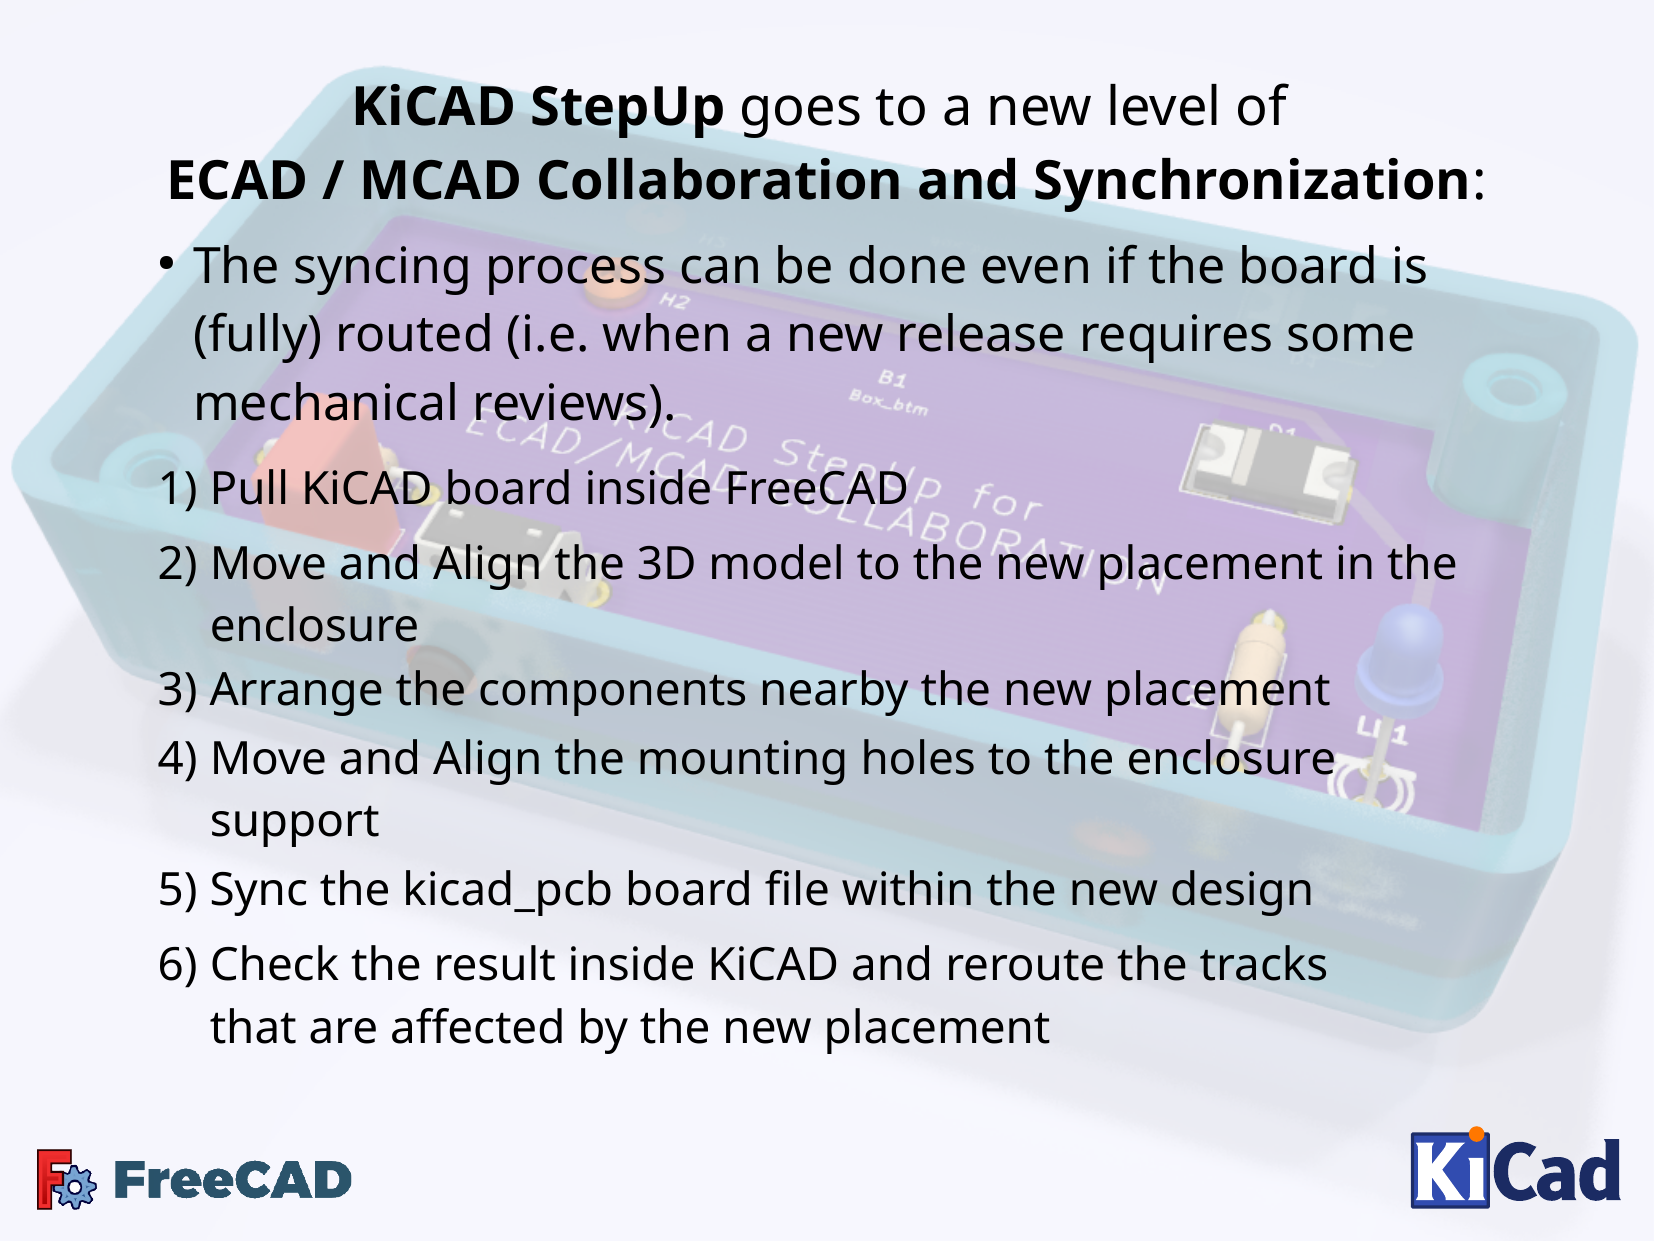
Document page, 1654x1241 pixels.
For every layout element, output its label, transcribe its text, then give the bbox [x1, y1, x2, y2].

text_box Move and Align the 3D model to the new placement in the enclosure [82, 536, 1571, 631]
text_box Move and Align the mounting holes to the enclosure support [82, 731, 1571, 832]
text_box Sync the kicad_pcb board file within the new design [82, 832, 1571, 938]
subtitle The syncing process can be done even if the board is (fully) routed (i.e. when a new release requires some mechanical reviews). [82, 245, 1571, 425]
picture [0, 0, 1654, 1241]
text_box Arrange the components nearby the new placement [82, 631, 1571, 731]
text_box Check the result inside KiCAD and reroute the tracks that are affected by the new placement [82, 938, 1571, 1051]
title KiCAD StepUp goes to a new level of ECAD / MCAD Collaboration and Synchronization: [82, 37, 1571, 245]
text_box Pull KiCAD board inside FreeCAD [82, 430, 1571, 536]
